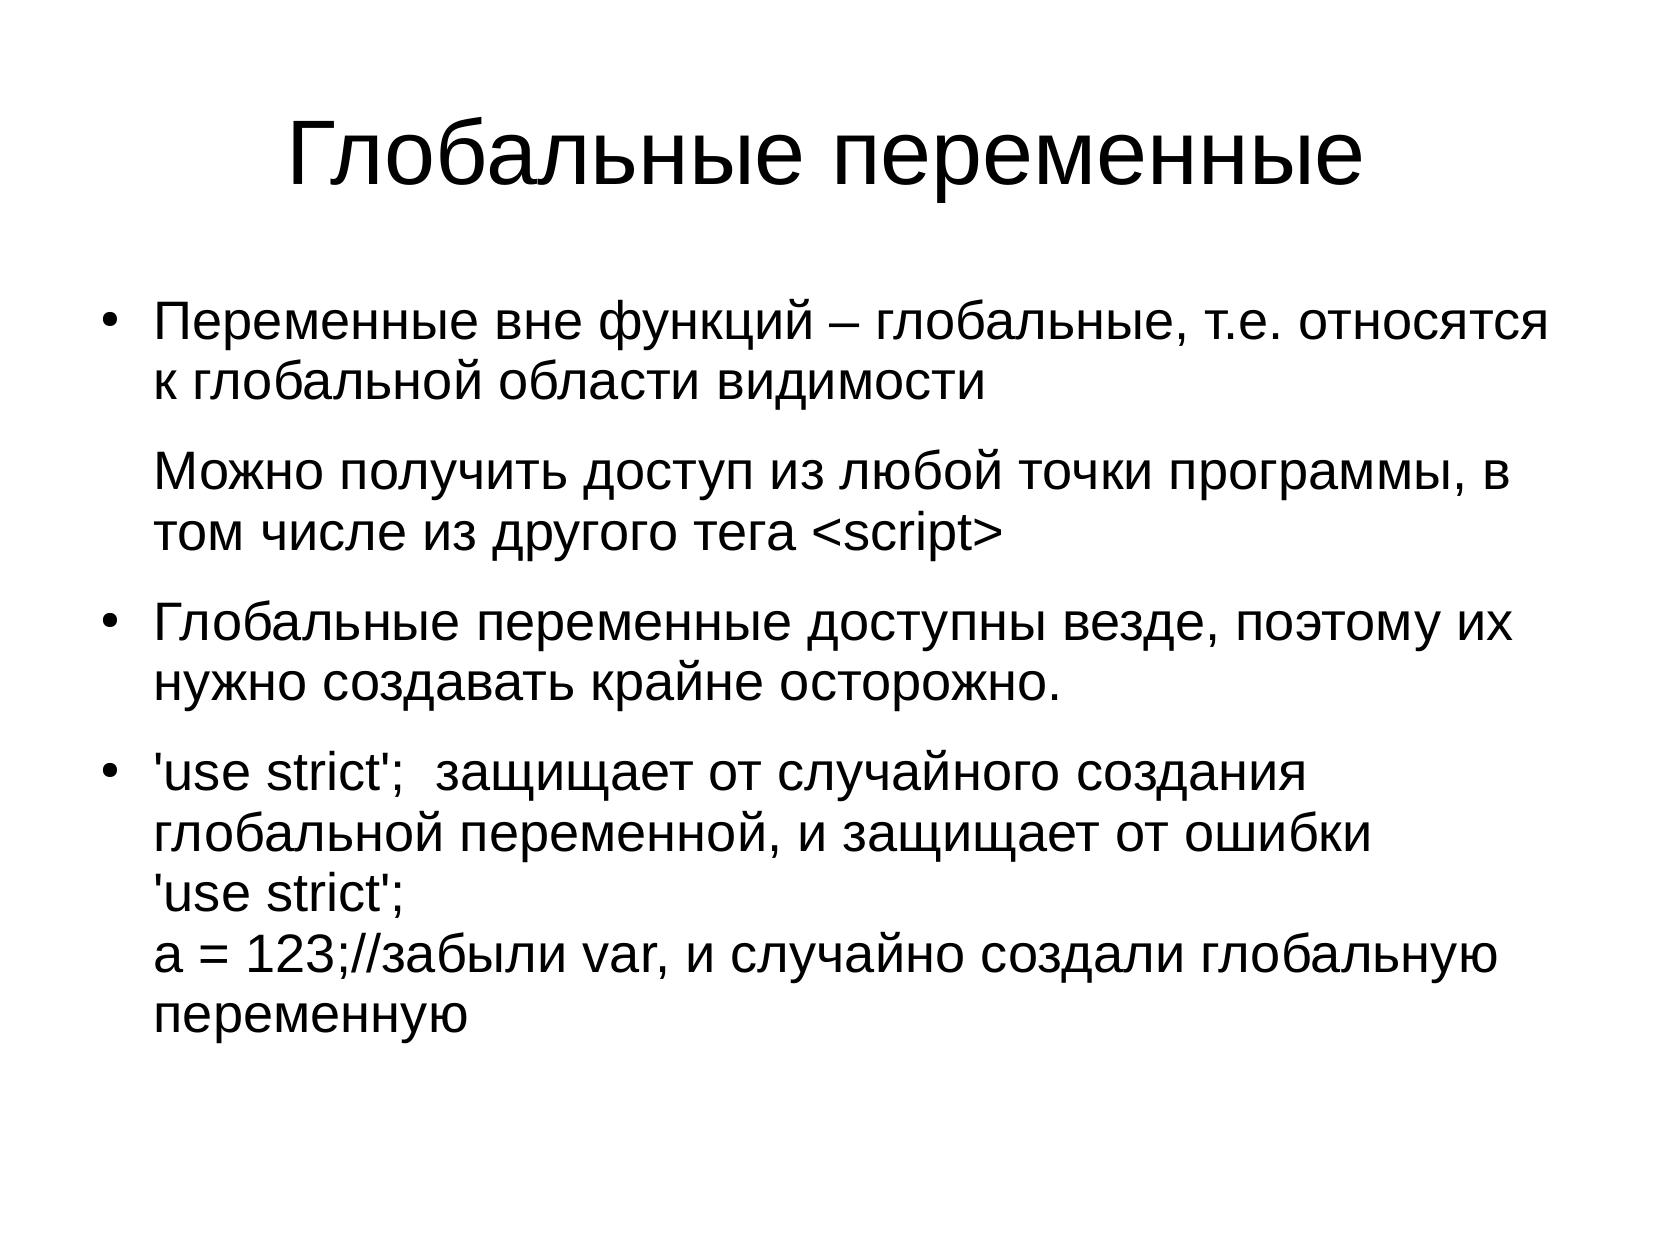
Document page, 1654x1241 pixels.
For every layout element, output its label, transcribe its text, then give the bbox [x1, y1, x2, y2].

list Переменные вне функций – глобальные, т.е. относятся к глобальной области видимости Можно получить доступ из любой точки программы, в том числе из другого тега <script> Глобальные переменные доступны везде, поэтому их нужно создавать крайне осторожно. 'use strict'; защищает от случайного создания глобальной переменной, и защищает от ошибки 'use strict'; a = 123;//забыли var, и случайно создали глобальную переменную [82, 290, 1571, 1109]
title Глобальные переменные [82, 49, 1571, 257]
